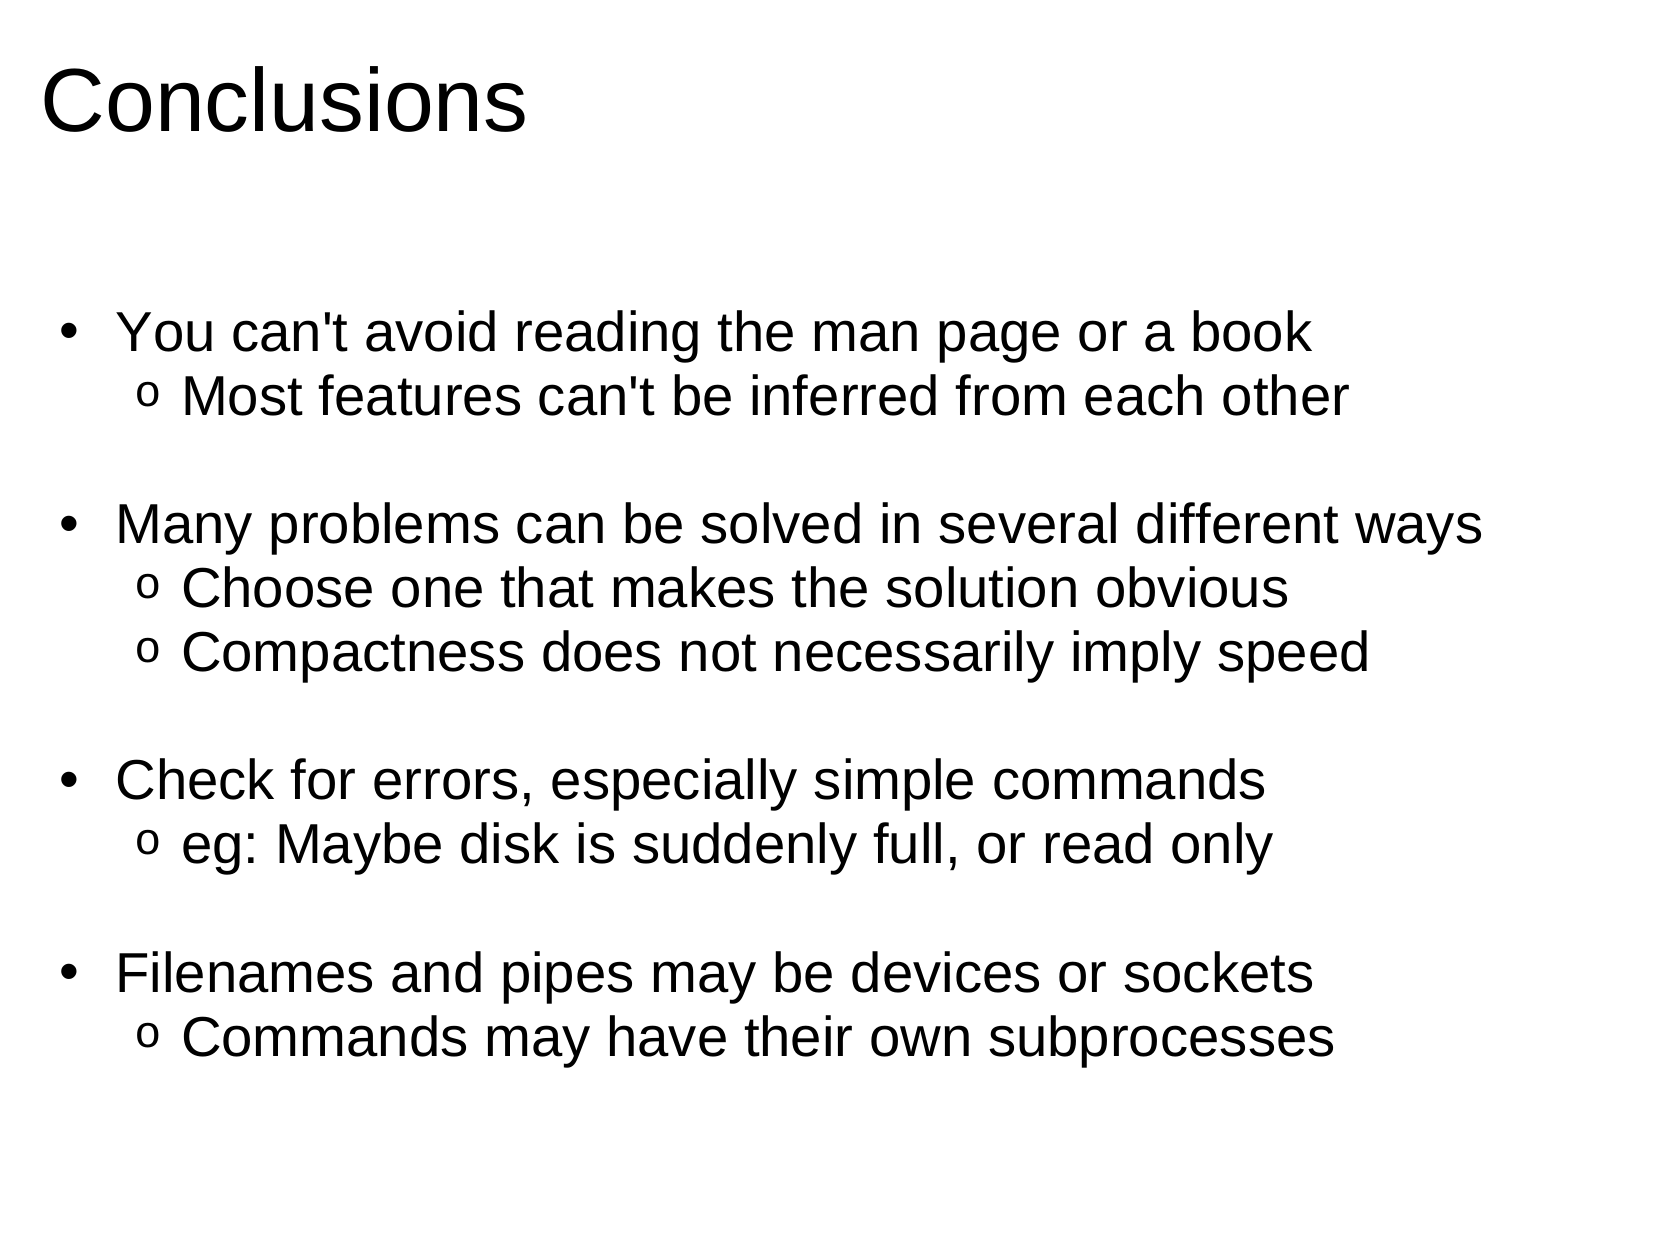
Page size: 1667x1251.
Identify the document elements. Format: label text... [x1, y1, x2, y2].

title Conclusions [40, 50, 1627, 201]
list You can't avoid reading the man page or a book Most features can't be inferred from each other Many problems can be solved in several different ways Choose one that makes the solution obvious Compactness does not necessarily imply speed Check for errors, especially simple commands eg: Maybe disk is suddenly full, or read only Filenames and pipes may be devices or sockets Commands may have their own subprocesses [40, 300, 1627, 1201]
